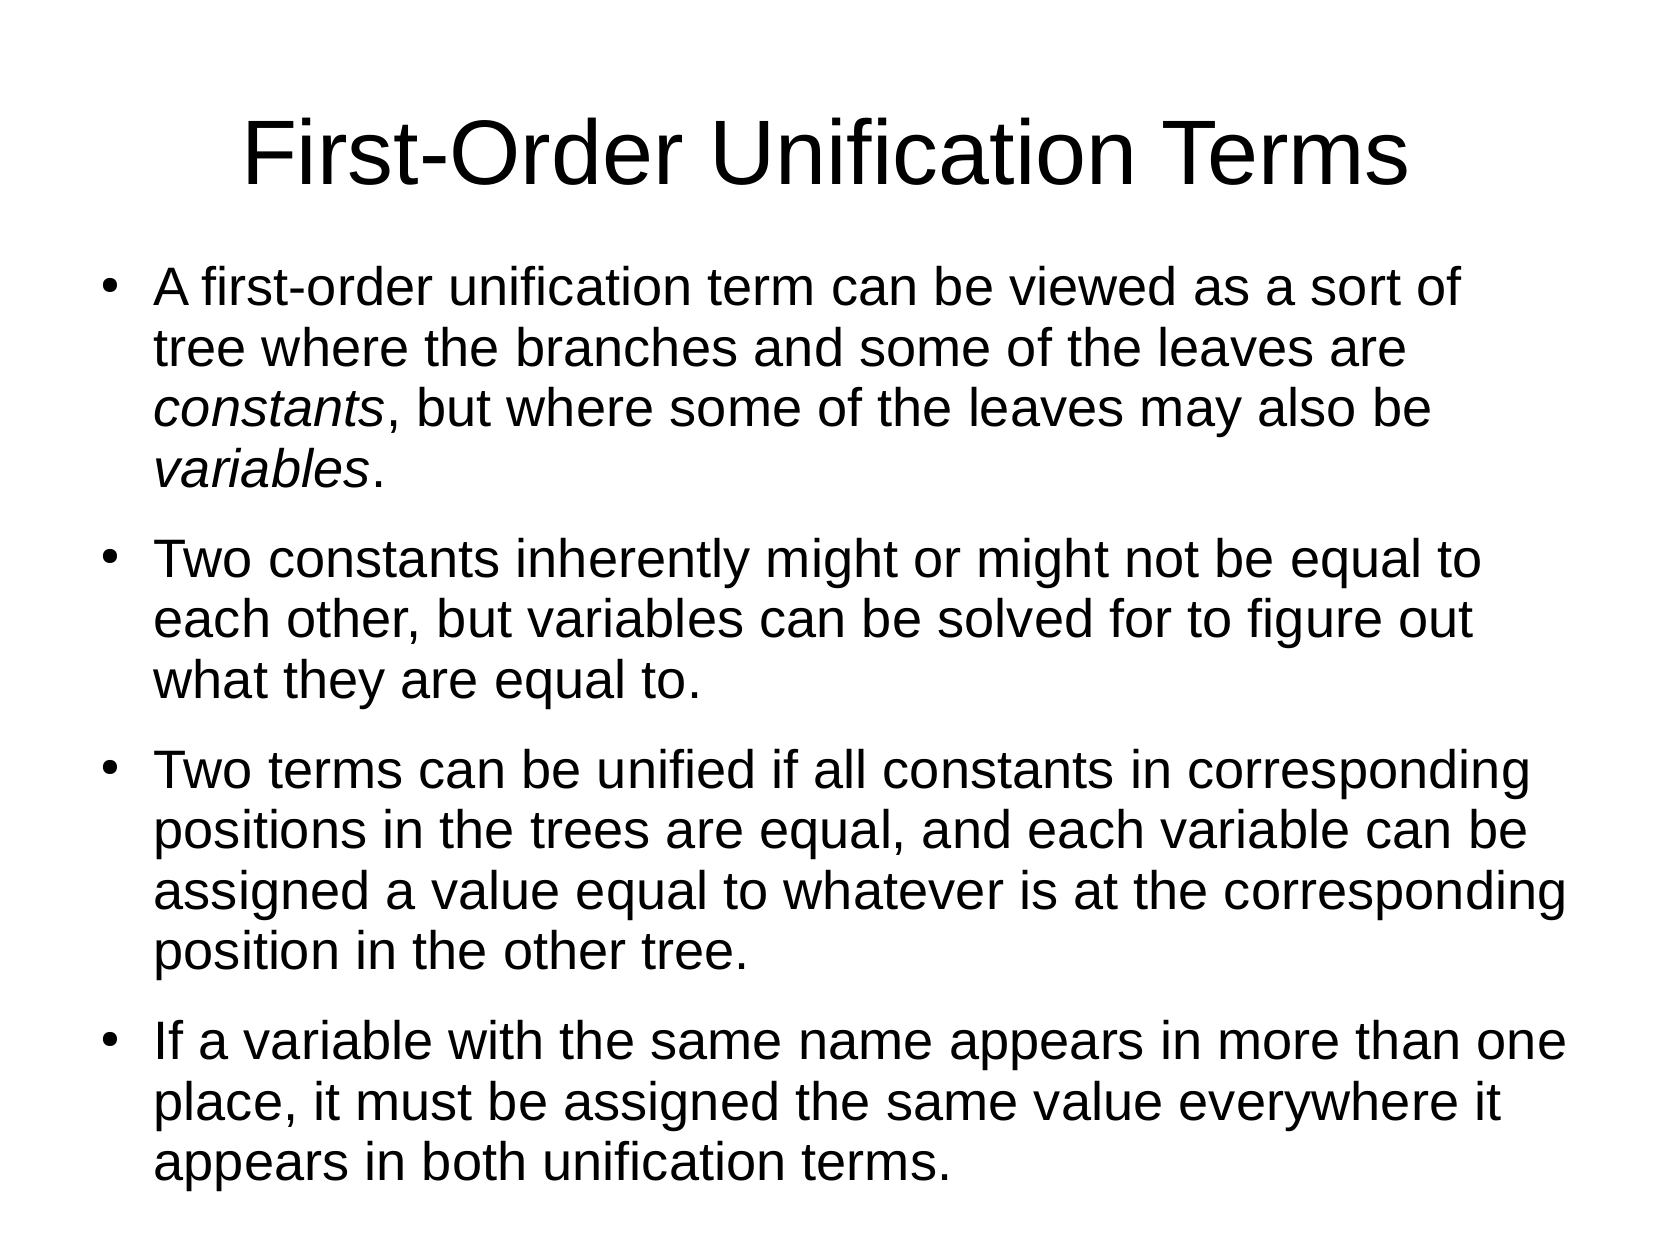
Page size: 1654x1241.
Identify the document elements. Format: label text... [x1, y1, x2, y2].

list A first-order unification term can be viewed as a sort of tree where the branches and some of the leaves are constants, but where some of the leaves may also be variables. Two constants inherently might or might not be equal to each other, but variables can be solved for to figure out what they are equal to. Two terms can be unified if all constants in corresponding positions in the trees are equal, and each variable can be assigned a value equal to whatever is at the corresponding position in the other tree. If a variable with the same name appears in more than one place, it must be assigned the same value everywhere it appears in both unification terms. [82, 256, 1571, 1193]
title First-Order Unification Terms [82, 49, 1571, 256]
